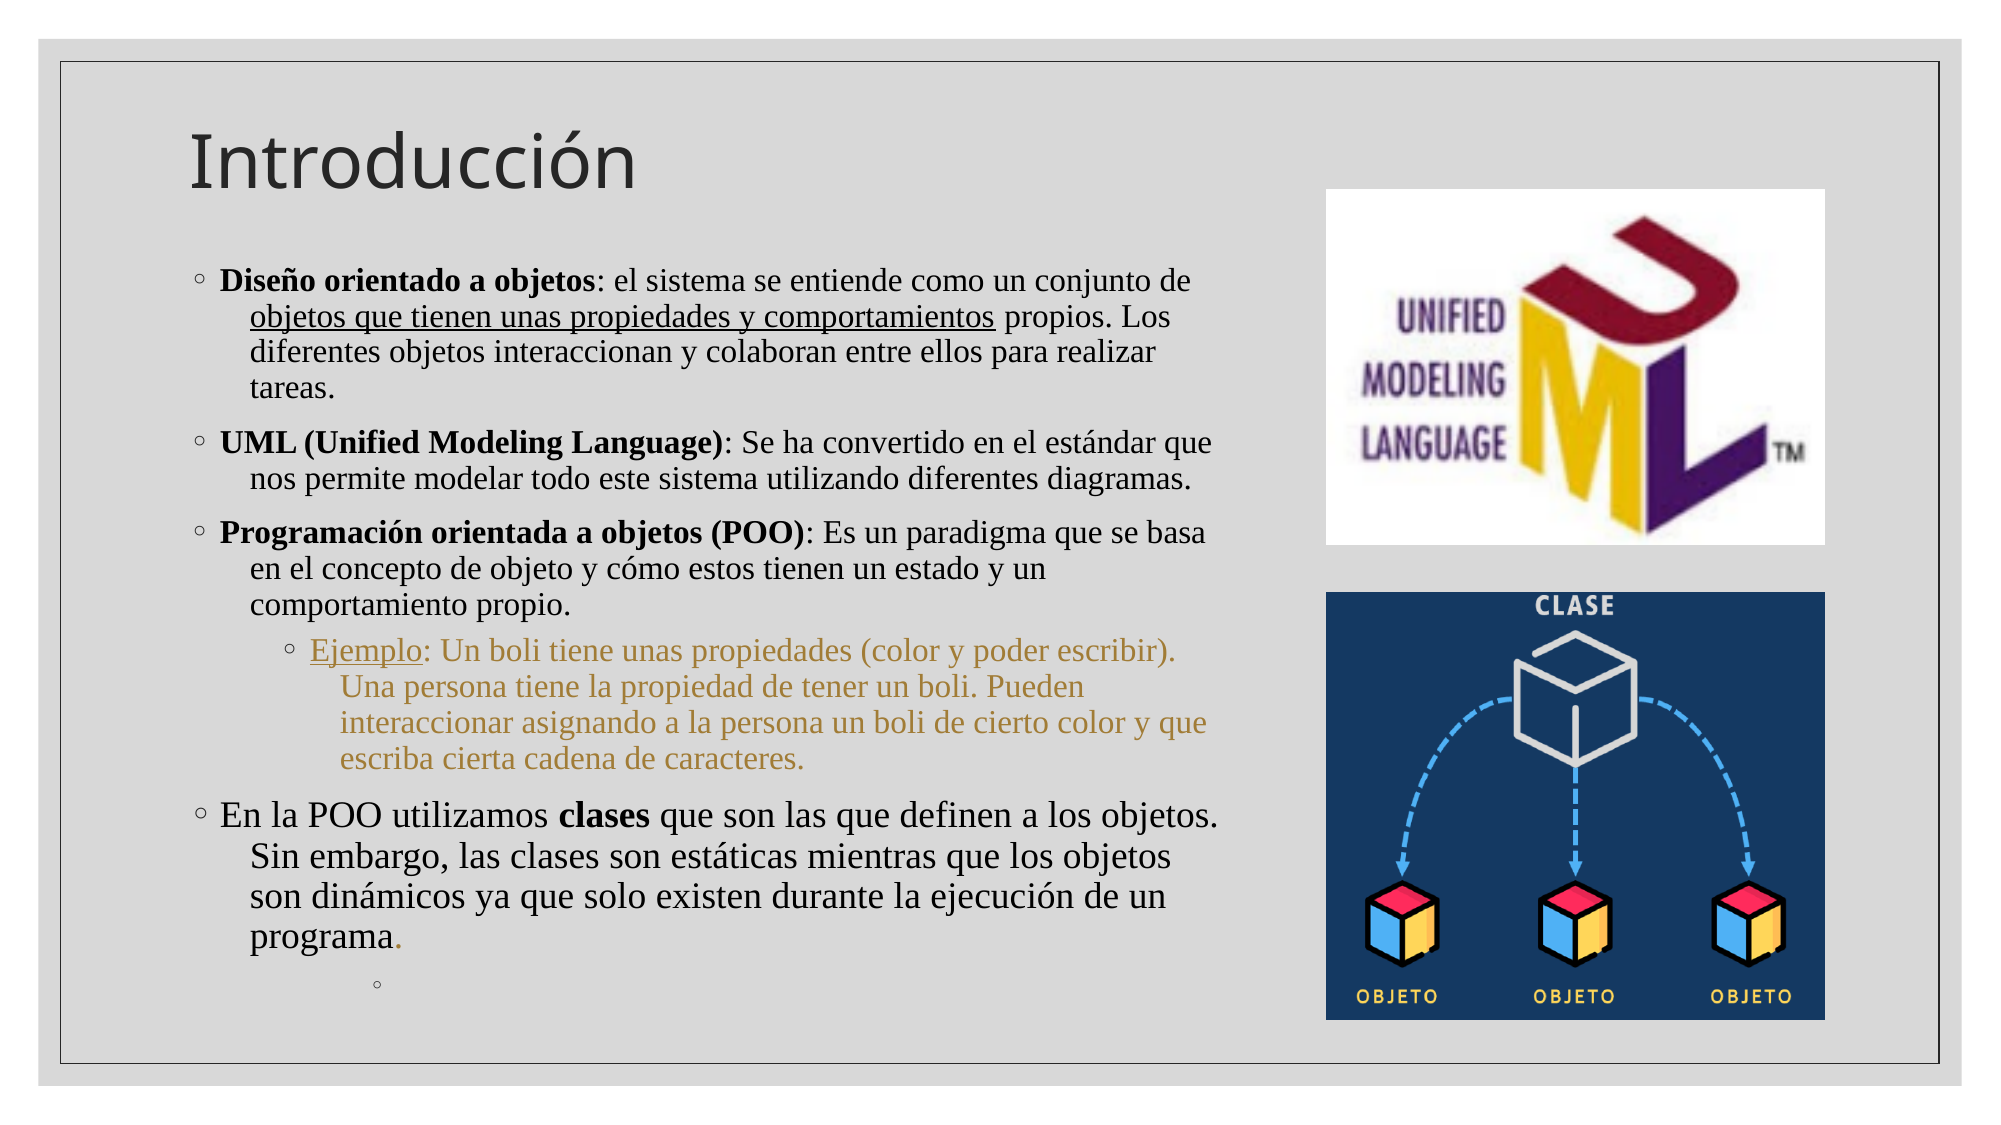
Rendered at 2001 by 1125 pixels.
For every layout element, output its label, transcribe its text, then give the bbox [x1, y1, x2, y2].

list Diseño orientado a objetos: el sistema se entiende como un conjunto de objetos que tienen unas propiedades y comportamientos propios. Los diferentes objetos interaccionan y colaboran entre ellos para realizar tareas. UML (Unified Modeling Language): Se ha convertido en el estándar que nos permite modelar todo este sistema utilizando diferentes diagramas. Programación orientada a objetos (POO): Es un paradigma que se basa en el concepto de objeto y cómo estos tienen un estado y un comportamiento propio. Ejemplo: Un boli tiene unas propiedades (color y poder escribir). Una persona tiene la propiedad de tener un boli. Pueden interaccionar asignando a la persona un boli de cierto color y que escriba cierta cadena de caracteres. En la POO utilizamos clases que son las que definen a los objetos. Sin embargo, las clases son estáticas mientras que los objetos son dinámicos ya que solo existen durante la ejecución de un programa. [174, 254, 1243, 988]
picture [1326, 189, 1825, 545]
title Introducción [174, 105, 1825, 224]
picture [1326, 592, 1825, 1020]
